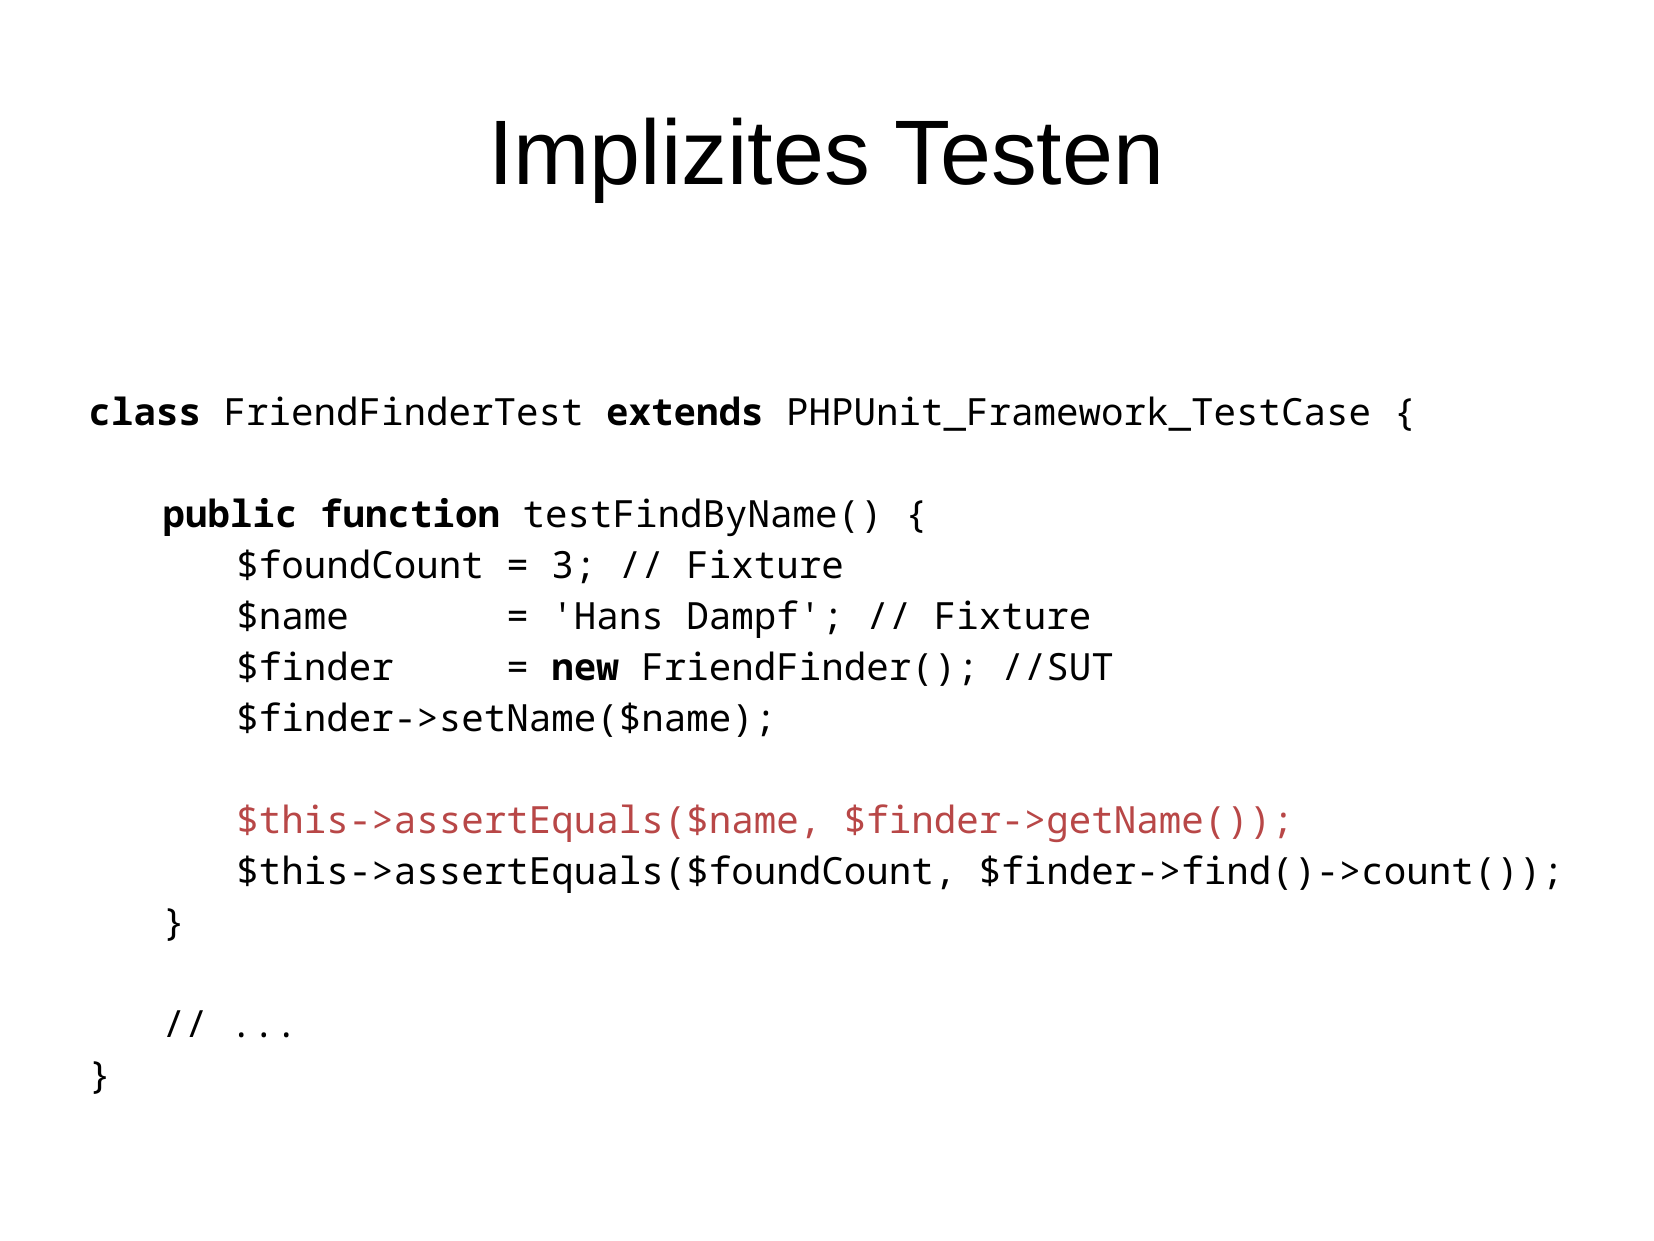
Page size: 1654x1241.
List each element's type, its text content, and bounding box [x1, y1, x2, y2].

title Implizites Testen [82, 56, 1571, 250]
text_box class FriendFinderTest extends PHPUnit_Framework_TestCase { public function testFindByName() { $foundCount = 3; // Fixture $name = 'Hans Dampf'; // Fixture $finder = new FriendFinder(); //SUT $finder->setName($name); $this->assertEquals($name, $finder->getName()); $this->assertEquals($foundCount, $finder->find()->count()); } // ... } [73, 377, 1580, 918]
